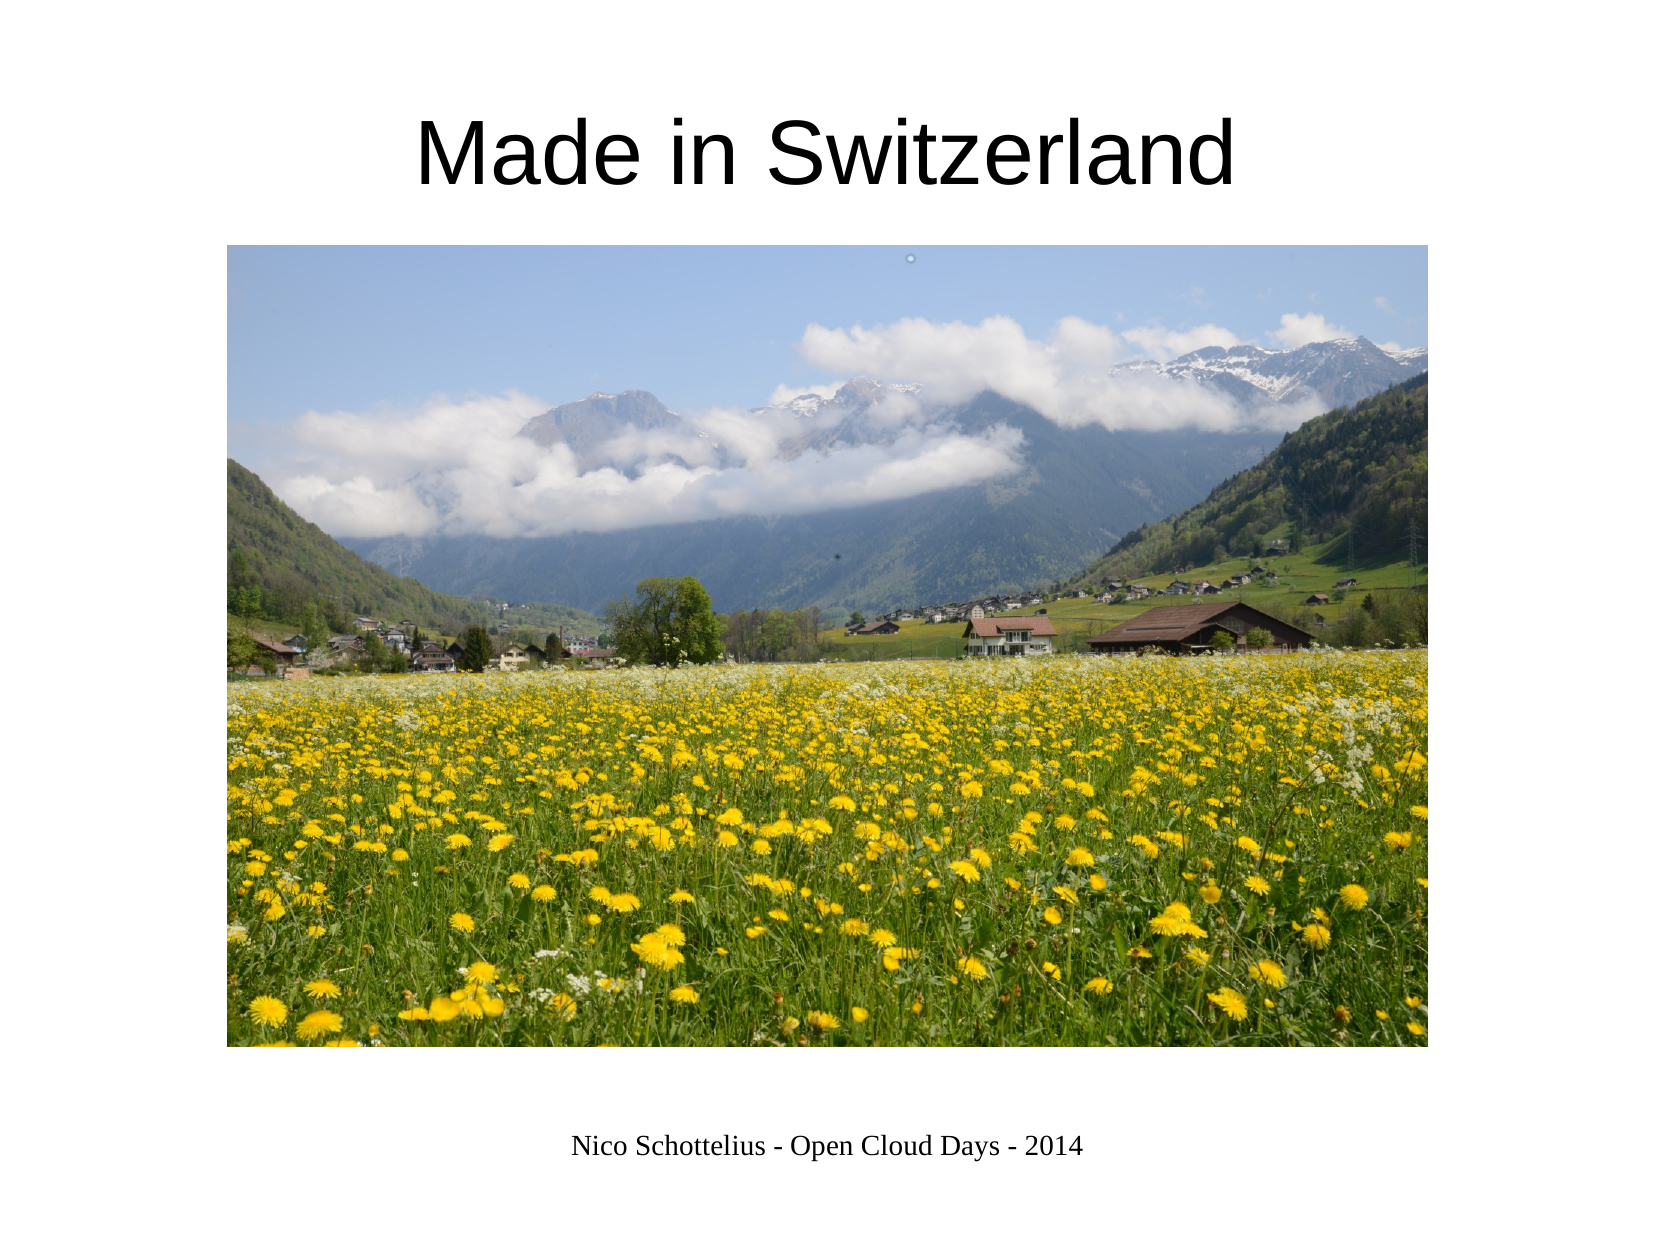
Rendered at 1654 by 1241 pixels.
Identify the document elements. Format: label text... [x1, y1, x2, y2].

picture [227, 245, 1428, 1047]
title Made in Switzerland [82, 49, 1571, 257]
